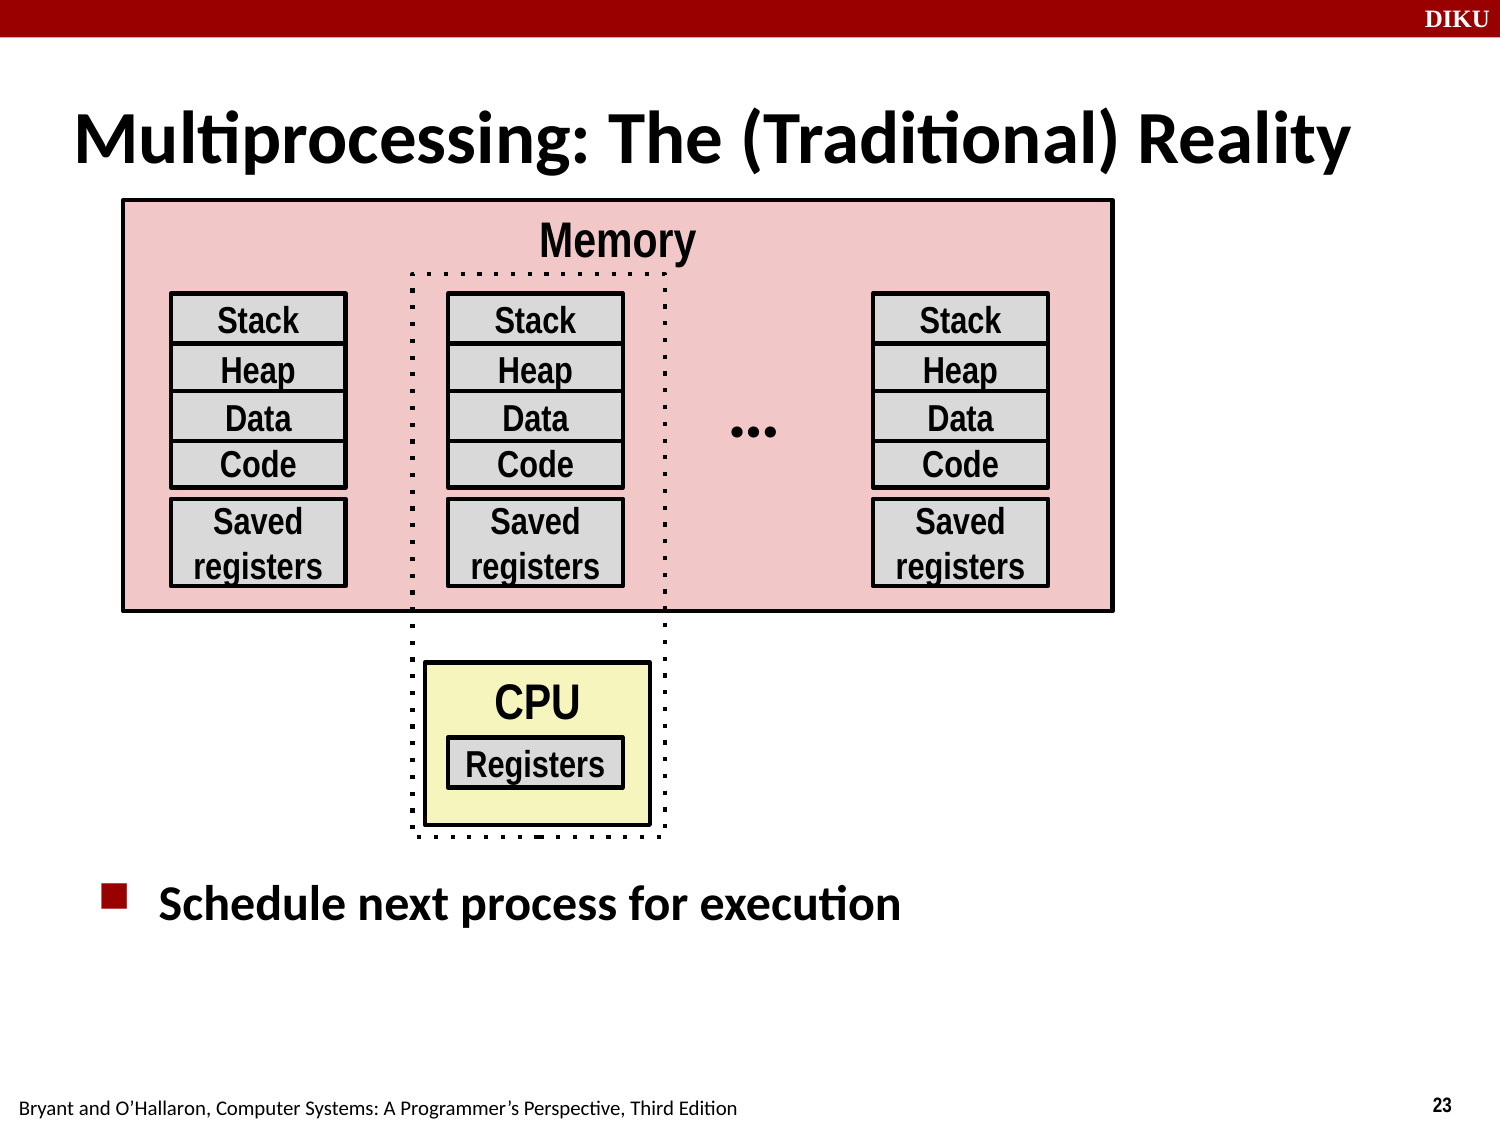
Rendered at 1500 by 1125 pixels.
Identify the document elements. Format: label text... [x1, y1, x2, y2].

text_box Stack [447, 293, 623, 343]
text_box Heap [985, 366, 992, 380]
title Multiprocessing: The (Traditional) Reality [58, 71, 1450, 197]
text_box Heap [872, 343, 1048, 390]
text_box Heap [447, 343, 623, 390]
text_box Data [447, 390, 623, 441]
text_box Registers [447, 737, 623, 788]
text_box Heap [282, 366, 289, 380]
text_box Code [447, 441, 623, 488]
text_box Heap [560, 366, 567, 380]
text_box Stack [872, 293, 1048, 343]
list Schedule next process for execution [87, 862, 1488, 950]
text_box CPU [424, 662, 650, 825]
text_box Data [170, 390, 346, 441]
text_box Code [872, 441, 1048, 488]
text_box Saved registers [447, 498, 623, 587]
text_box Heap [170, 343, 346, 390]
text_box Data [872, 390, 1048, 441]
text_box Memory [123, 199, 1113, 612]
text_box Stack [170, 293, 346, 343]
text_box Saved registers [872, 498, 1048, 587]
text_box … [712, 355, 796, 460]
text_box Saved registers [170, 498, 346, 587]
text_box Code [170, 441, 346, 488]
